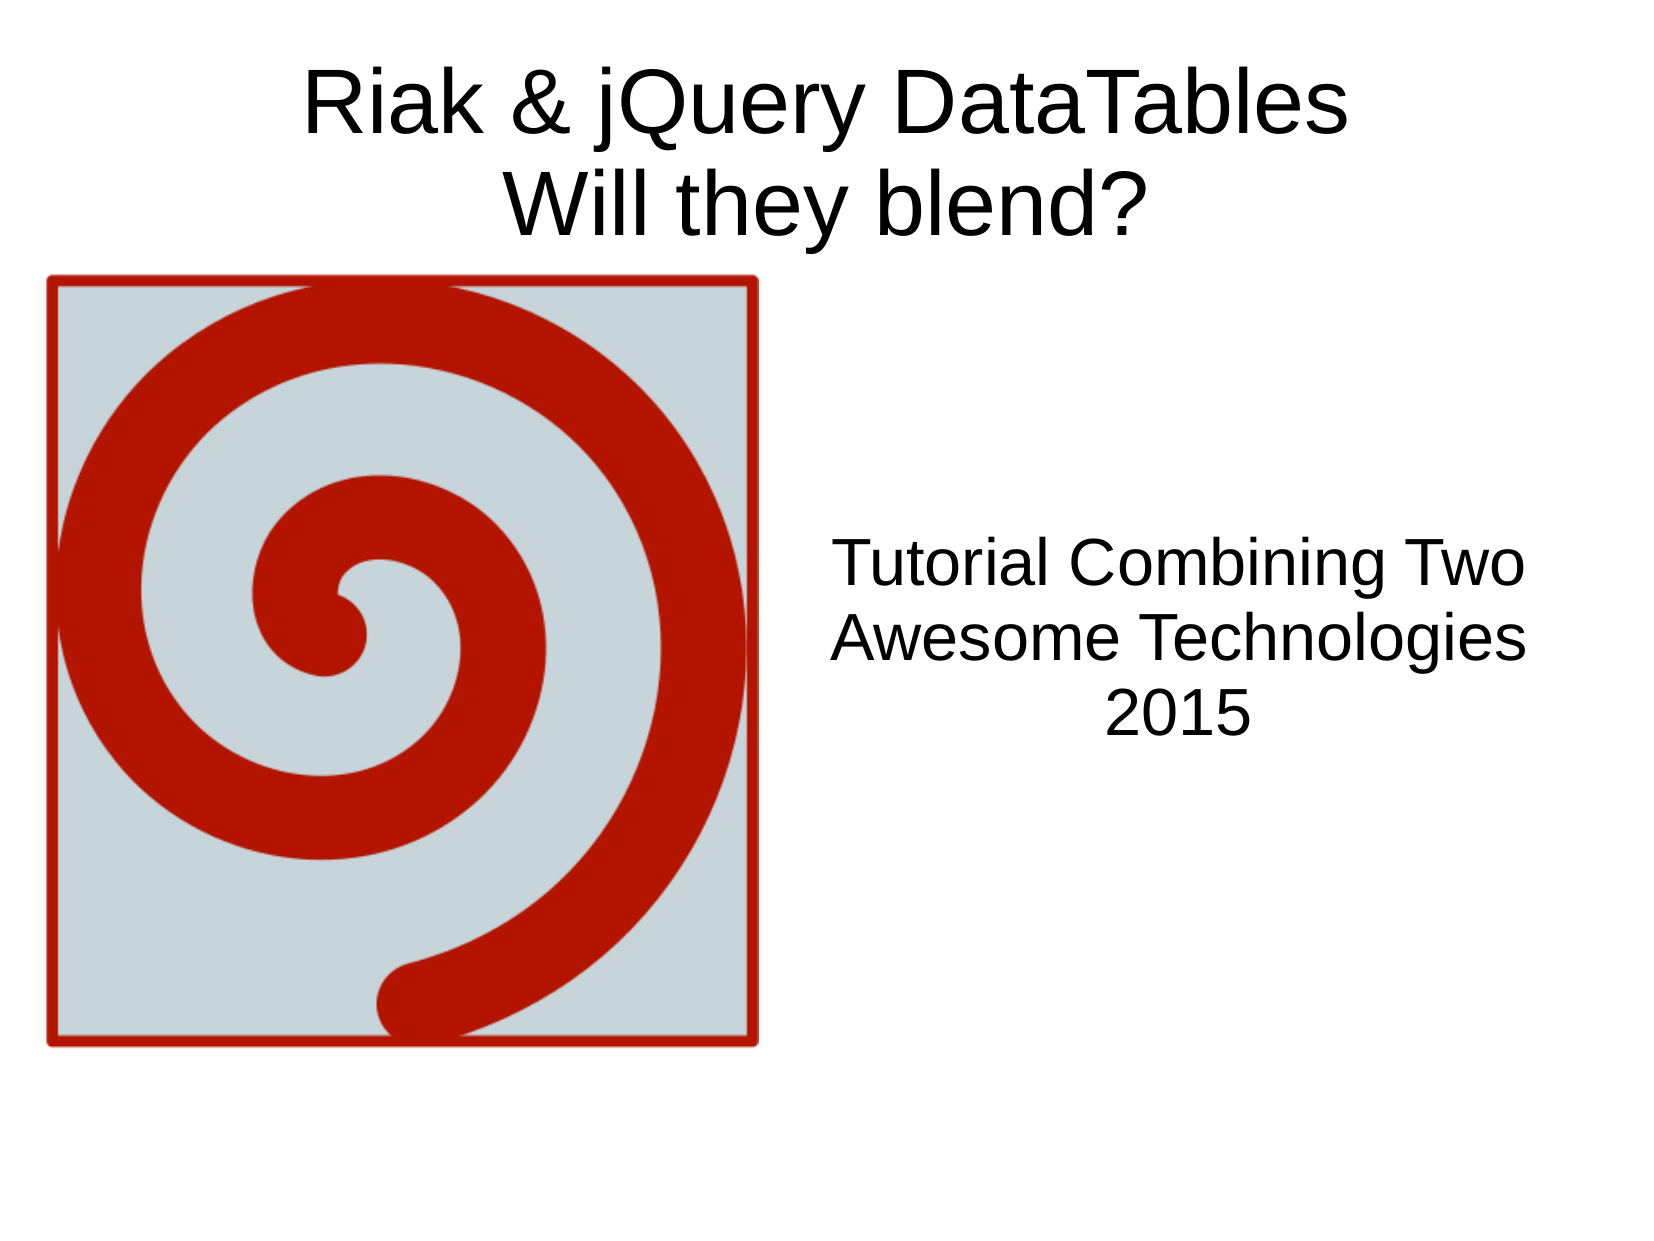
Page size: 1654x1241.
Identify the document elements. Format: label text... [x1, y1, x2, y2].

picture [45, 273, 759, 1051]
subtitle Tutorial Combining Two Awesome Technologies 2015 [780, 285, 1579, 991]
title Riak & jQuery DataTables Will they blend? [82, 49, 1571, 257]
